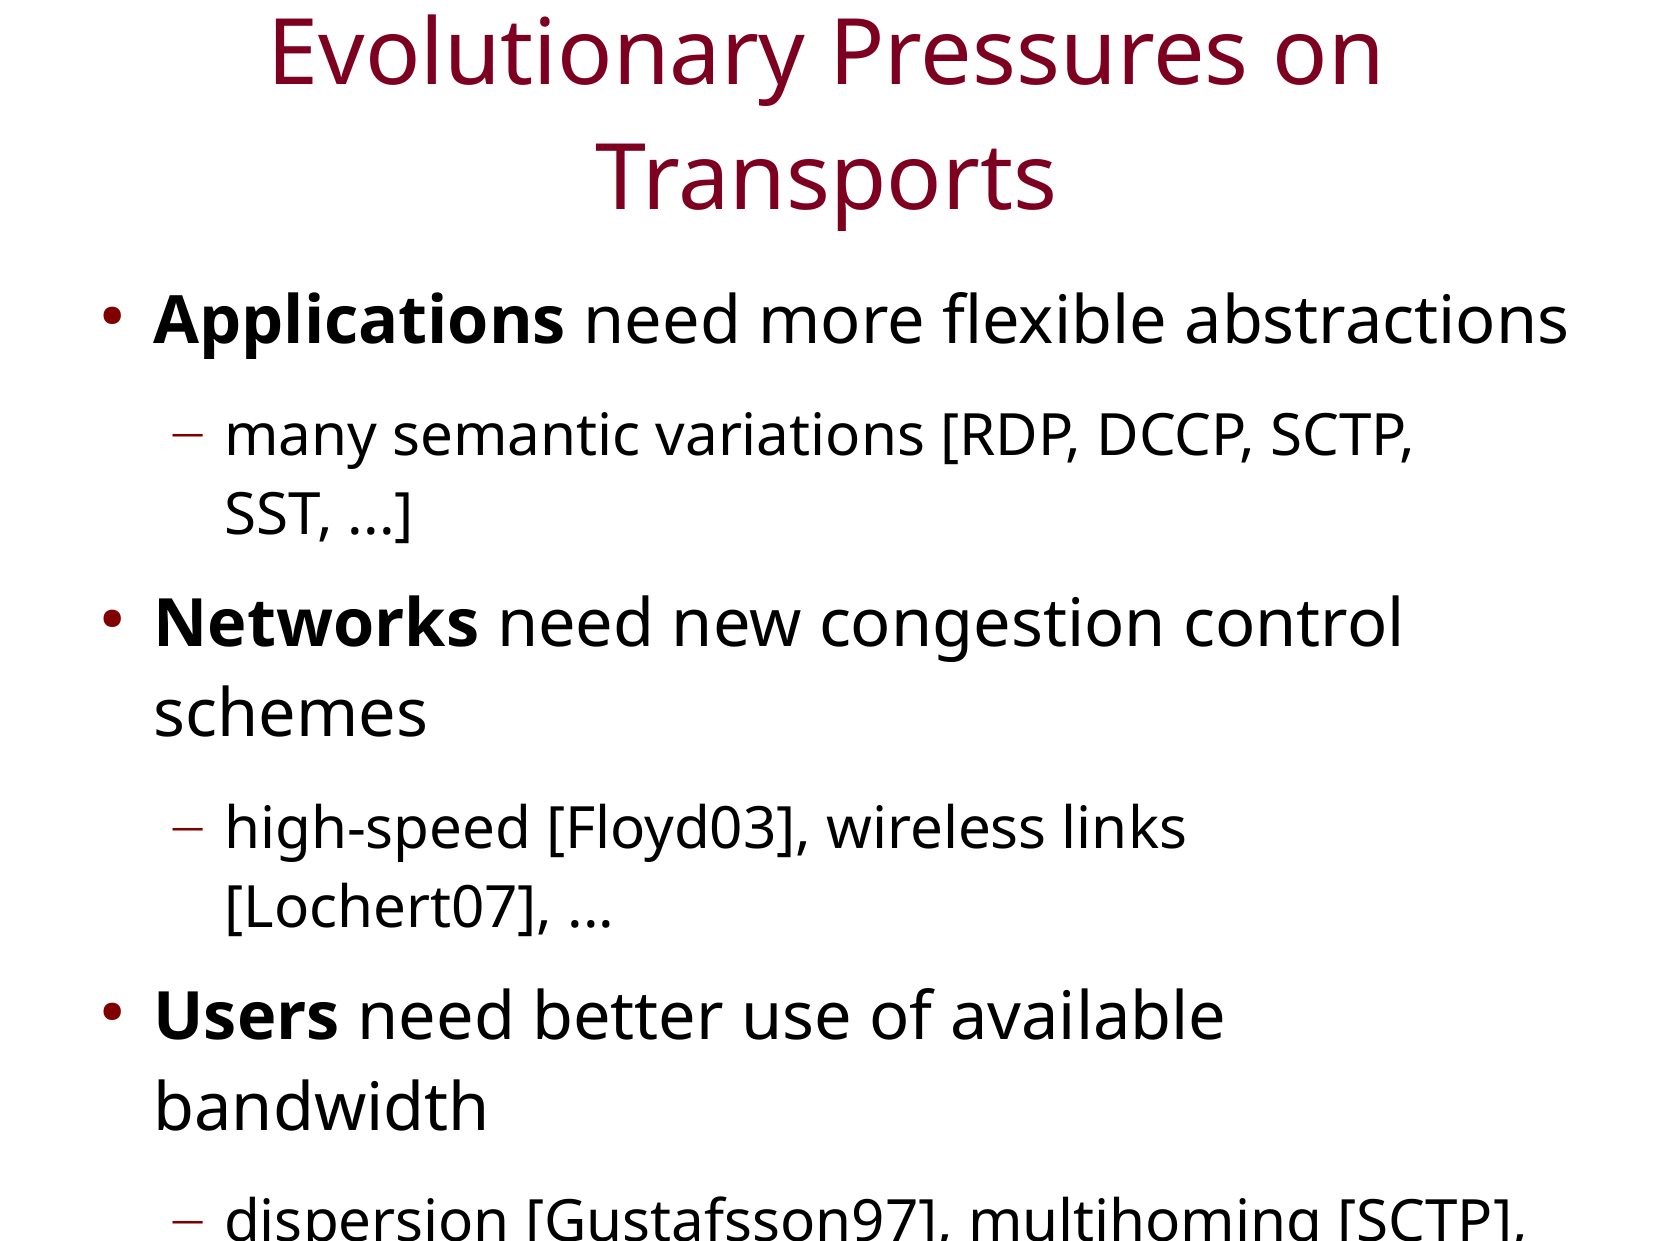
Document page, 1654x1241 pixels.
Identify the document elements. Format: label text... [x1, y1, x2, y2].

list Applications need more flexible abstractions many semantic variations [RDP, DCCP, SCTP, SST, ...] Networks need new congestion control schemes high-speed [Floyd03], wireless links [Lochert07], ... Users need better use of available bandwidth dispersion [Gustafsson97], multihoming [SCTP], logistics [Swany05], concurrent multipath [Iyengar06]… Operators need administrative control Performance Enhancing Proxies [RFC3135], NATs and Firewalls [RFC3022], traffic shapers [82, 272, 1576, 1183]
title Evolutionary Pressures on Transports [82, 8, 1571, 216]
